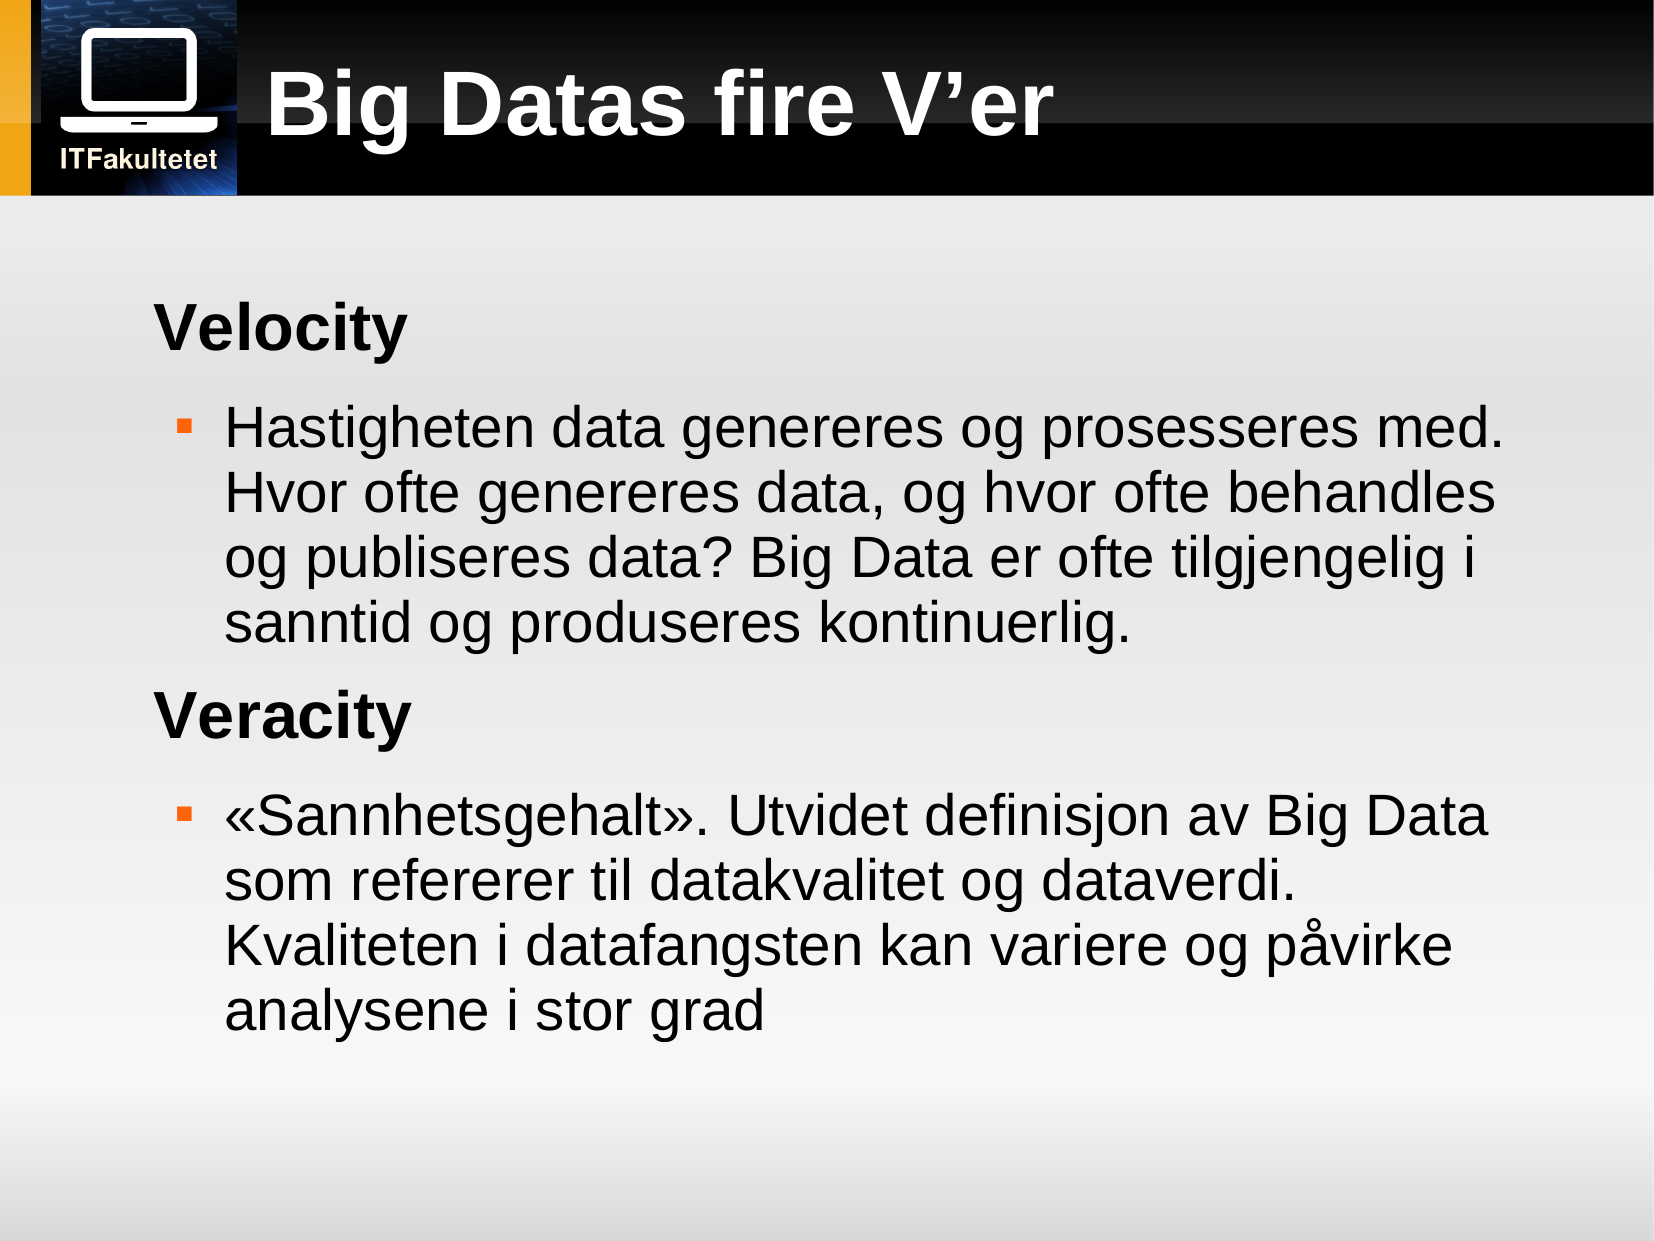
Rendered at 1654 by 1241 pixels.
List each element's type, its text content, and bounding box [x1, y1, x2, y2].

picture [0, 0, 1654, 1241]
title Big Datas fire V’er [265, 0, 1565, 208]
list Velocity Hastigheten data genereres og prosesseres med. Hvor ofte genereres data, og hvor ofte behandles og publiseres data? Big Data er ofte tilgjengelig i sanntid og produseres kontinuerlig. Veracity «Sannhetsgehalt». Utvidet definisjon av Big Data som refererer til datakvalitet og dataverdi. Kvaliteten i datafangsten kan variere og påvirke analysene i stor grad [82, 290, 1571, 1109]
